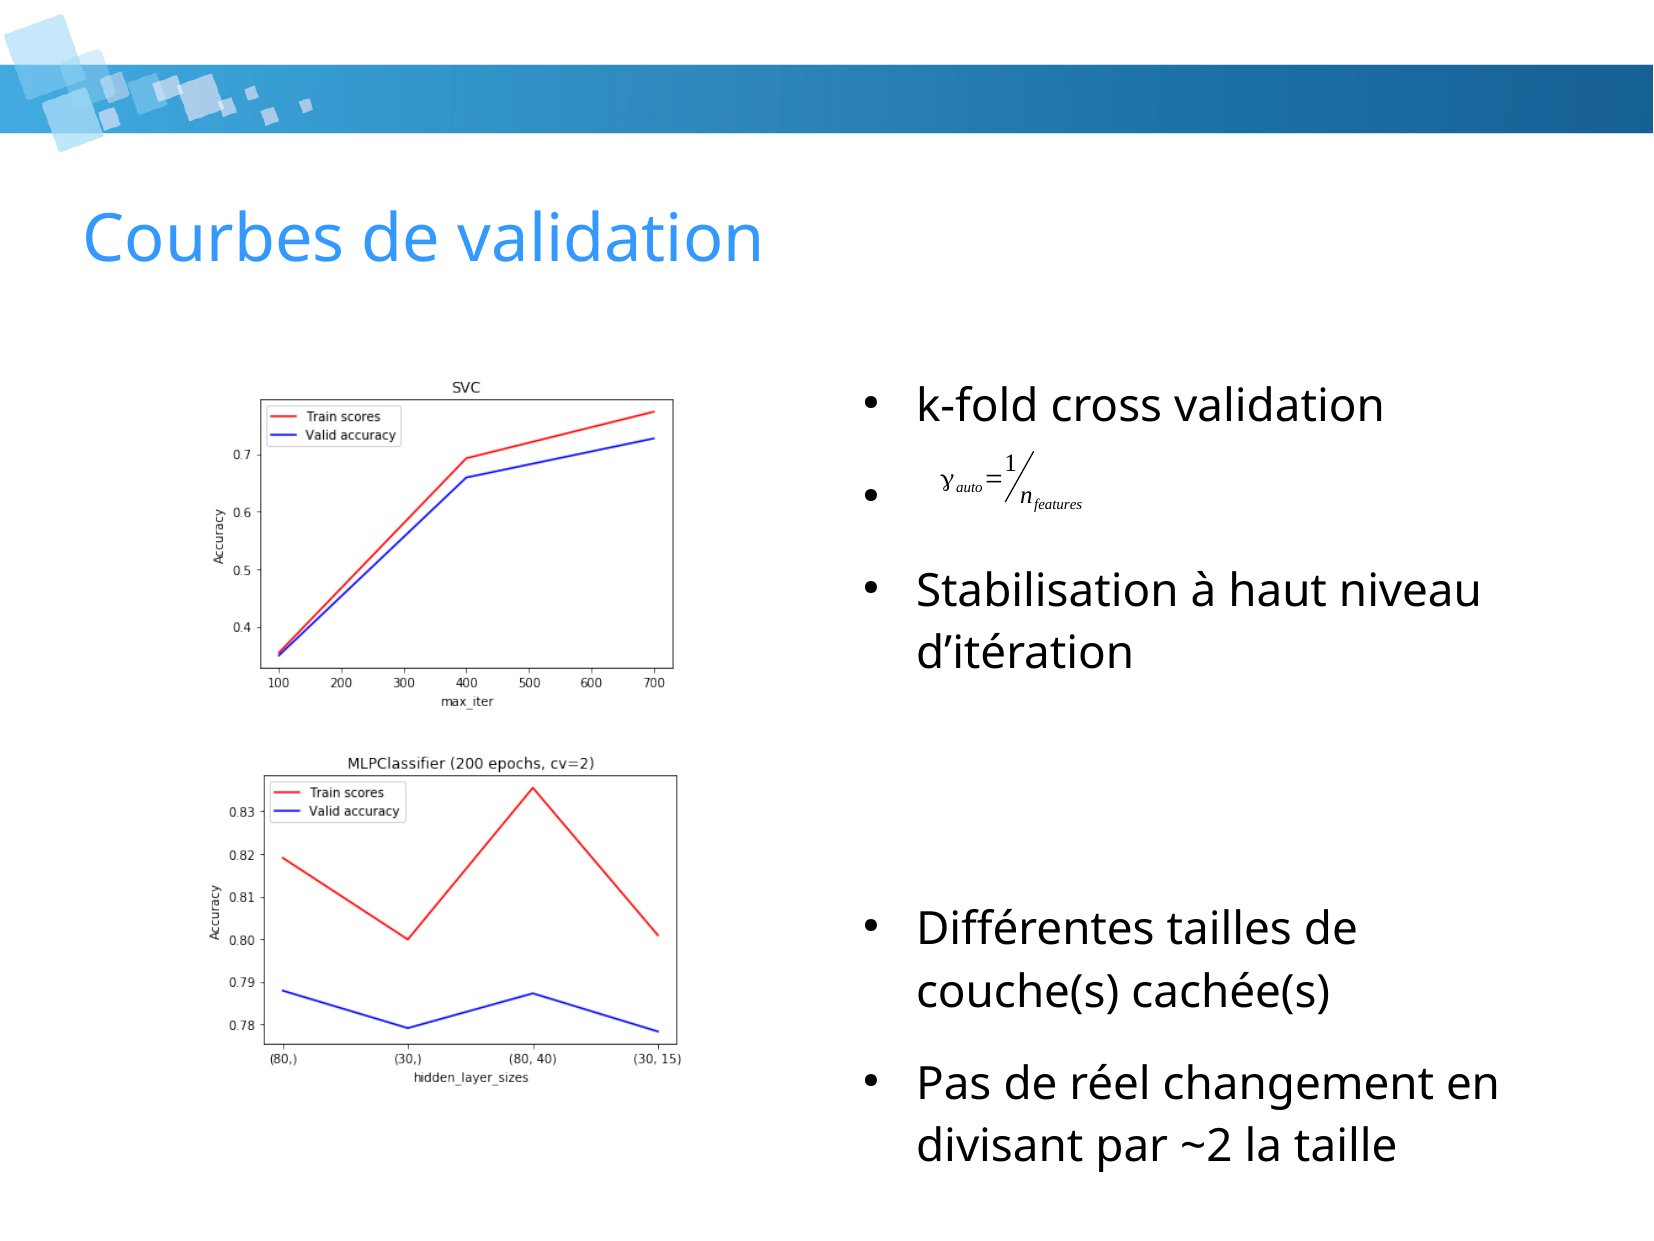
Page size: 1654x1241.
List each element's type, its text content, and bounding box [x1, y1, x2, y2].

chart [932, 450, 1088, 512]
picture [0, 0, 1653, 1238]
title Courbes de validation [82, 132, 1571, 340]
list k-fold cross validation Stabilisation à haut niveau d’itération Différentes tailles de couche(s) cachée(s) Pas de réel changement en divisant par ~2 la taille [845, 372, 1572, 1093]
